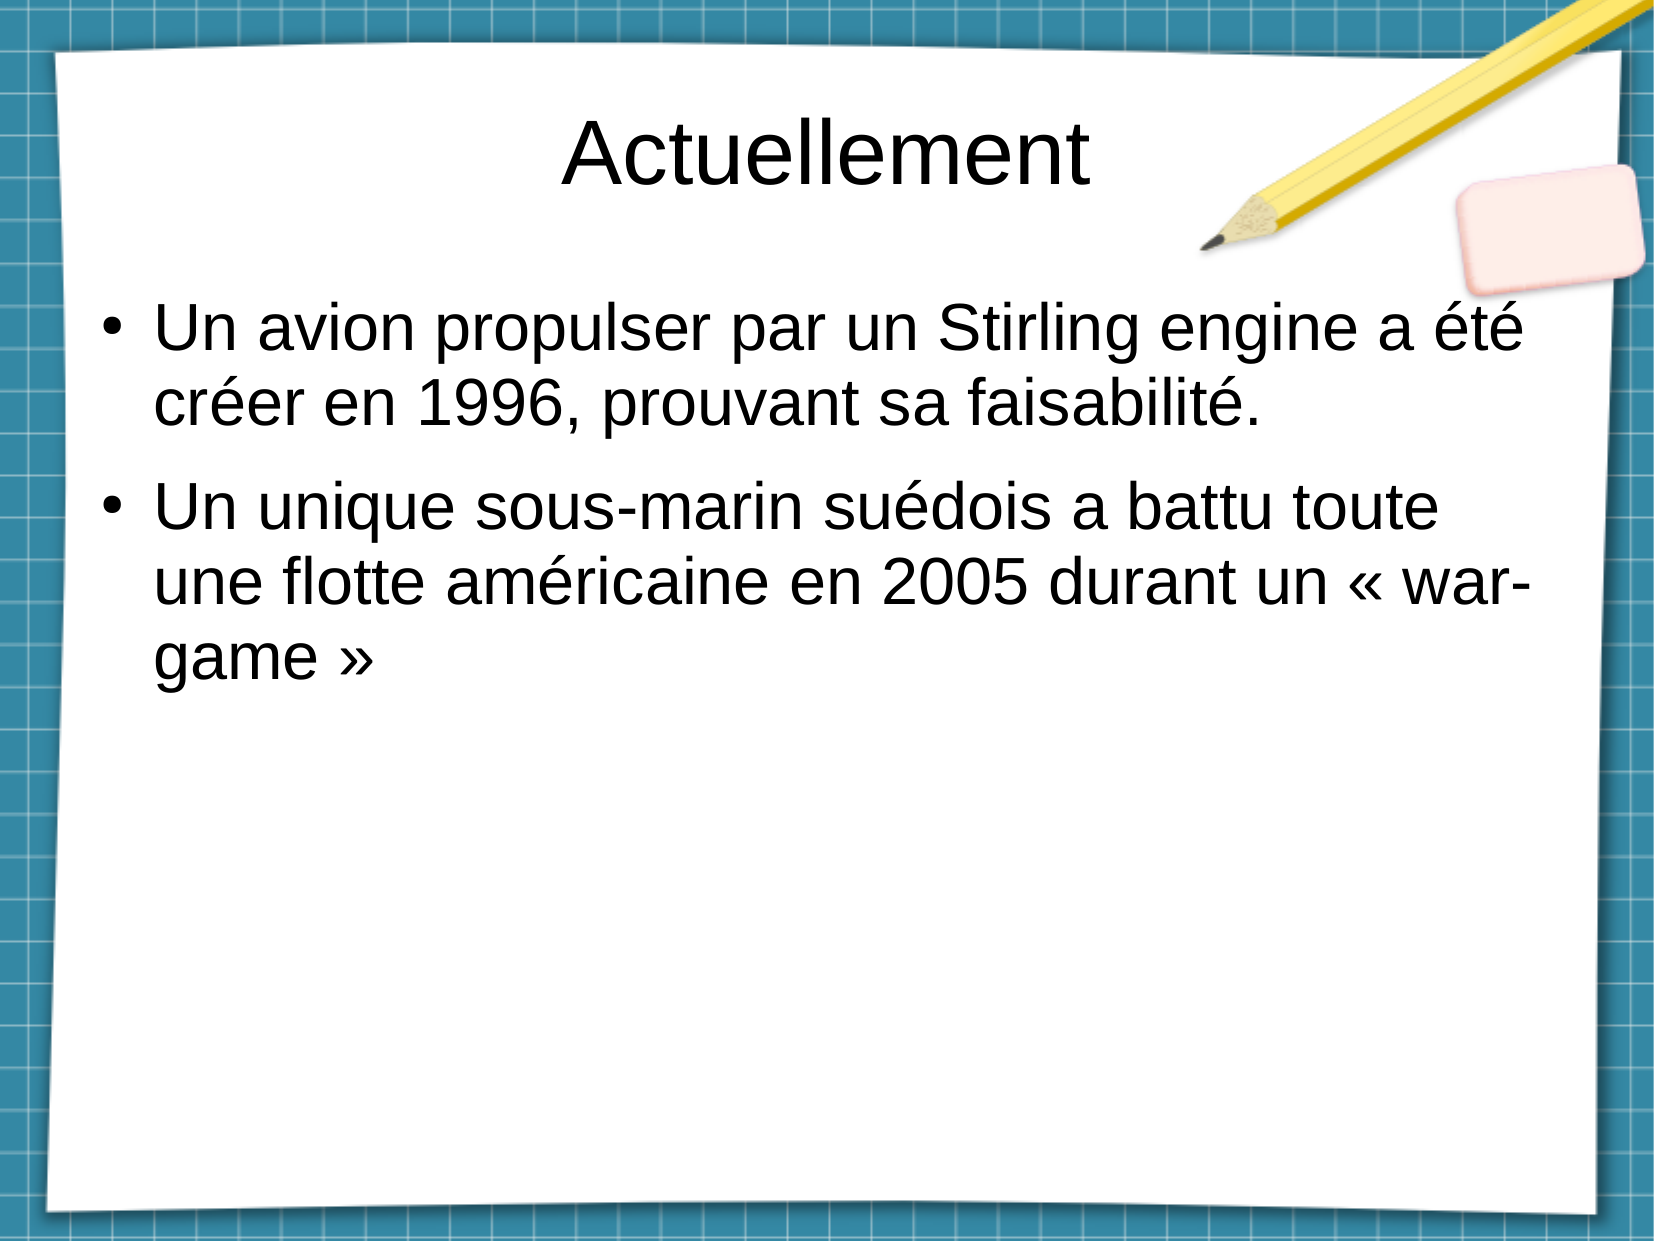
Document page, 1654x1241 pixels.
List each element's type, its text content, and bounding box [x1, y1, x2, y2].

picture [0, 0, 1654, 1241]
list Un avion propulser par un Stirling engine a été créer en 1996, prouvant sa faisabilité. Un unique sous-marin suédois a battu toute une flotte américaine en 2005 durant un « war-game » [82, 290, 1571, 1010]
title Actuellement [82, 49, 1571, 257]
